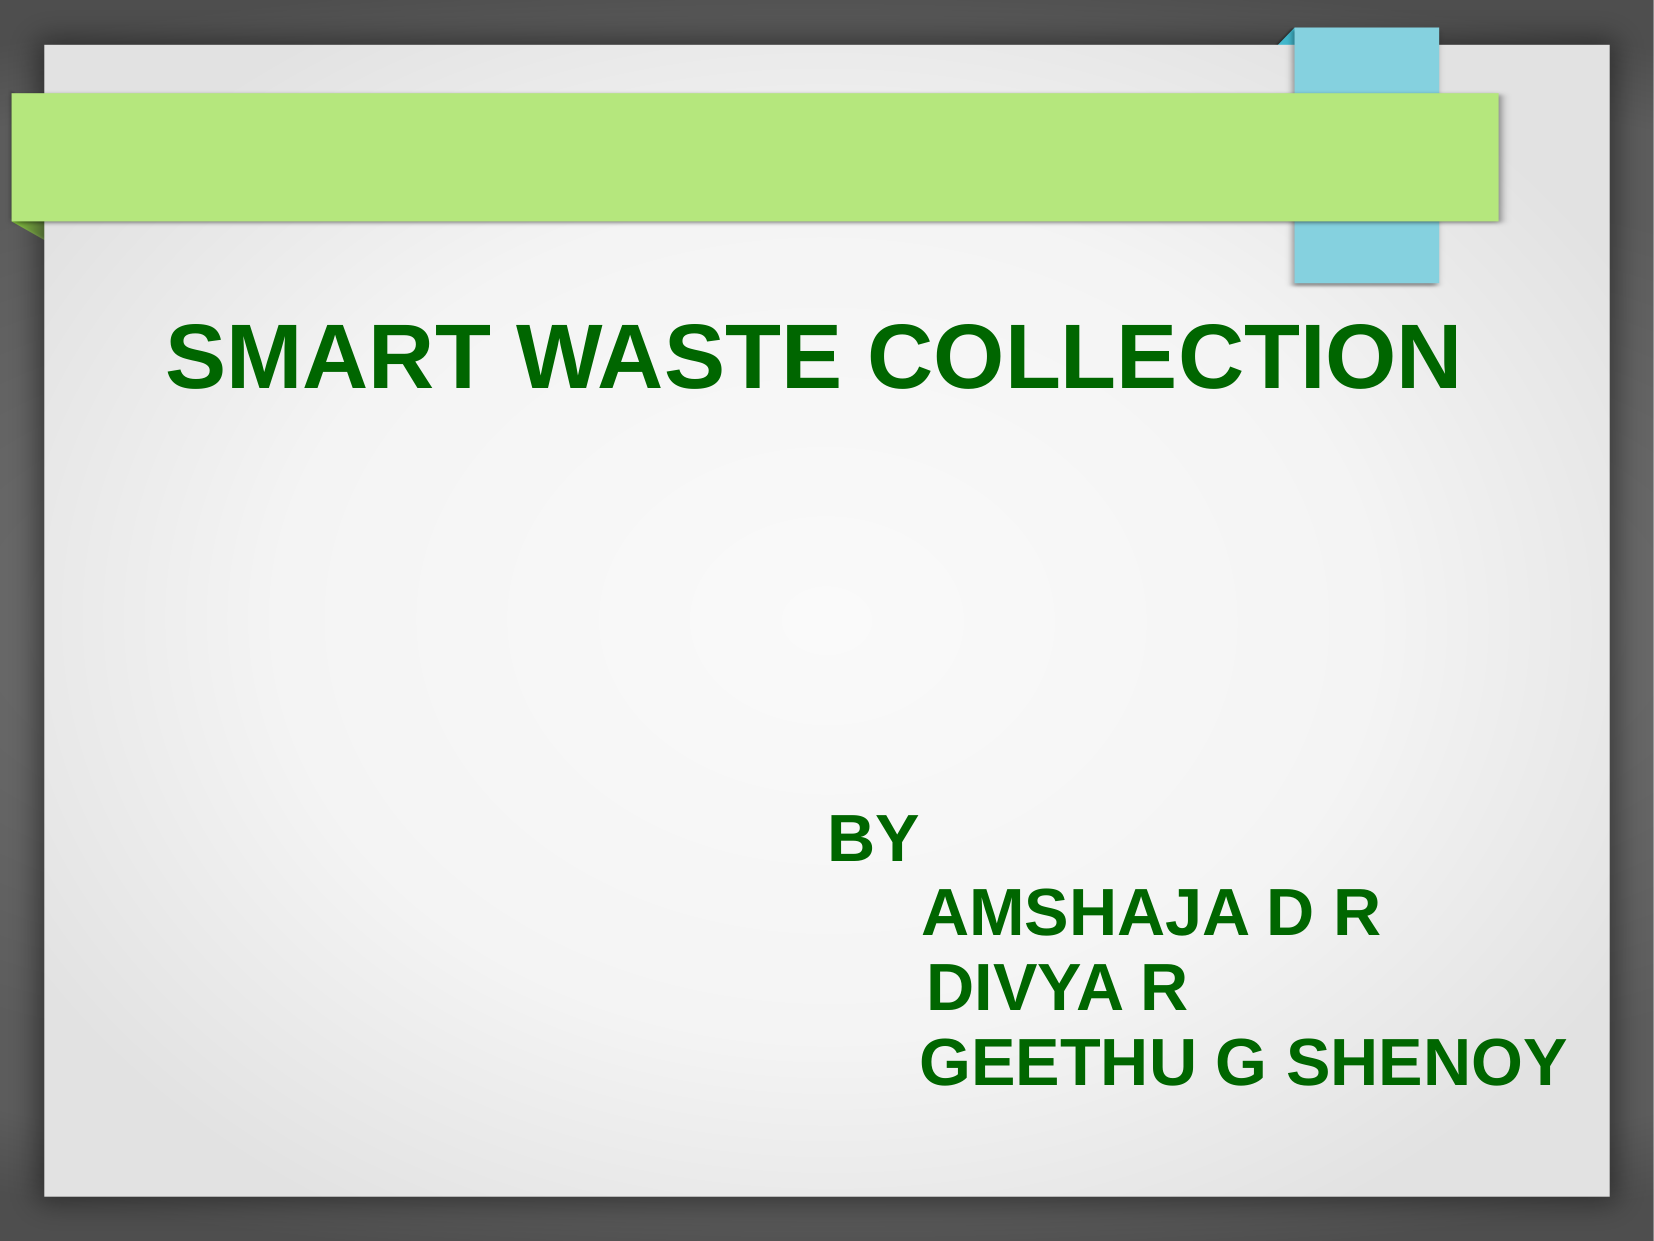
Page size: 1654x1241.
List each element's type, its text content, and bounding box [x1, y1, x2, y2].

subtitle BY AMSHAJA D R DIVYA R GEETHU G SHENOY [129, 590, 1619, 1241]
title SMART WASTE COLLECTION [70, 253, 1560, 461]
picture [0, 0, 1654, 1241]
